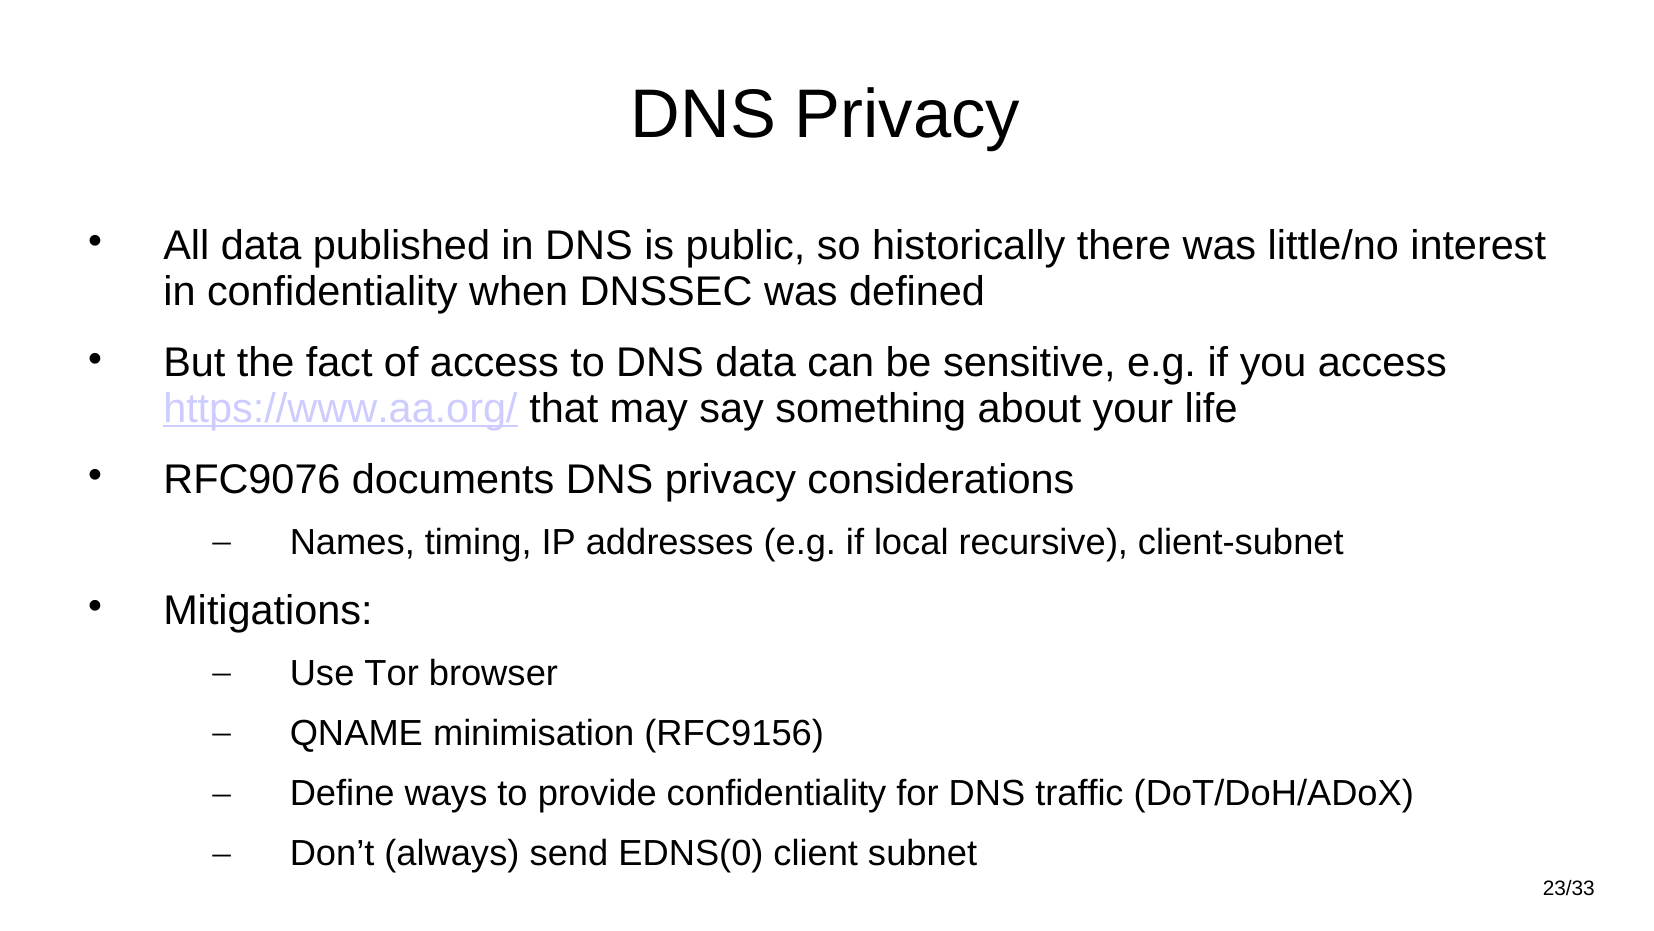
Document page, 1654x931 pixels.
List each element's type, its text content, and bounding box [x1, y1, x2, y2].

list All data published in DNS is public, so historically there was little/no interest in confidentiality when DNSSEC was defined But the fact of access to DNS data can be sensitive, e.g. if you access https://www.aa.org/ that may say something about your life RFC9076 documents DNS privacy considerations Names, timing, IP addresses (e.g. if local recursive), client-subnet Mitigations: Use Tor browser QNAME minimisation (RFC9156) Define ways to provide confidentiality for DNS traffic (DoT/DoH/ADoX) Don’t (always) send EDNS(0) client subnet [88, 217, 1575, 884]
title DNS Privacy [82, 37, 1570, 192]
